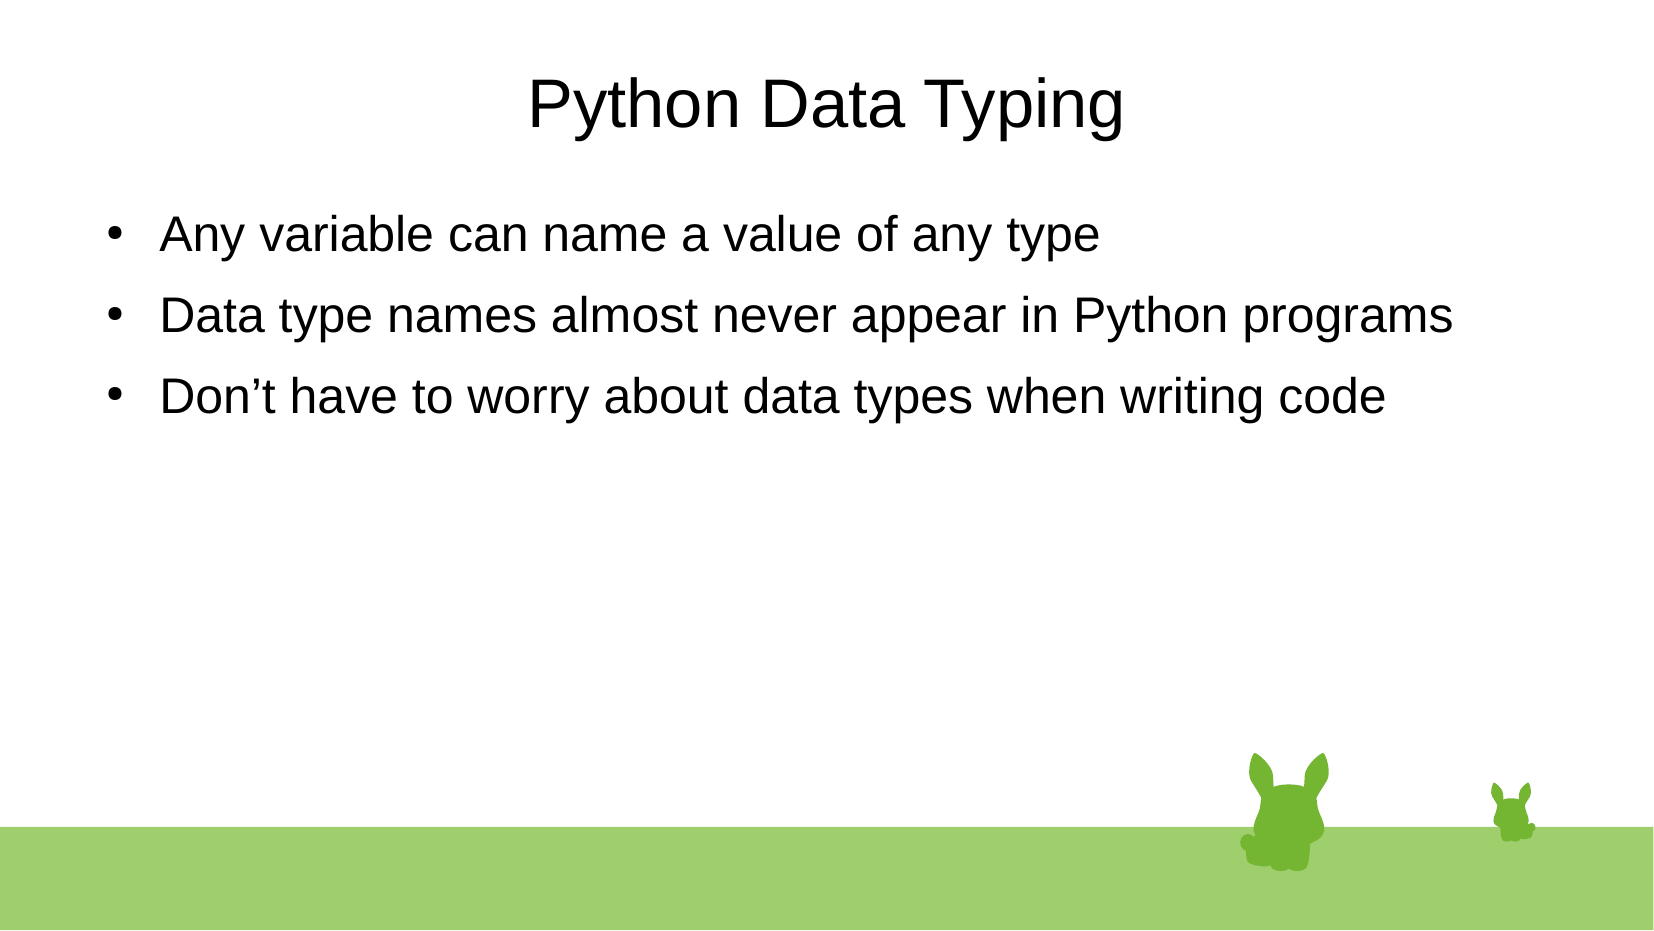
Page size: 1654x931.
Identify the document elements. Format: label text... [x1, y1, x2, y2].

title Python Data Typing [88, 29, 1565, 178]
list Any variable can name a value of any type Data type names almost never appear in Python programs Don’t have to worry about data types when writing code [88, 206, 1565, 739]
